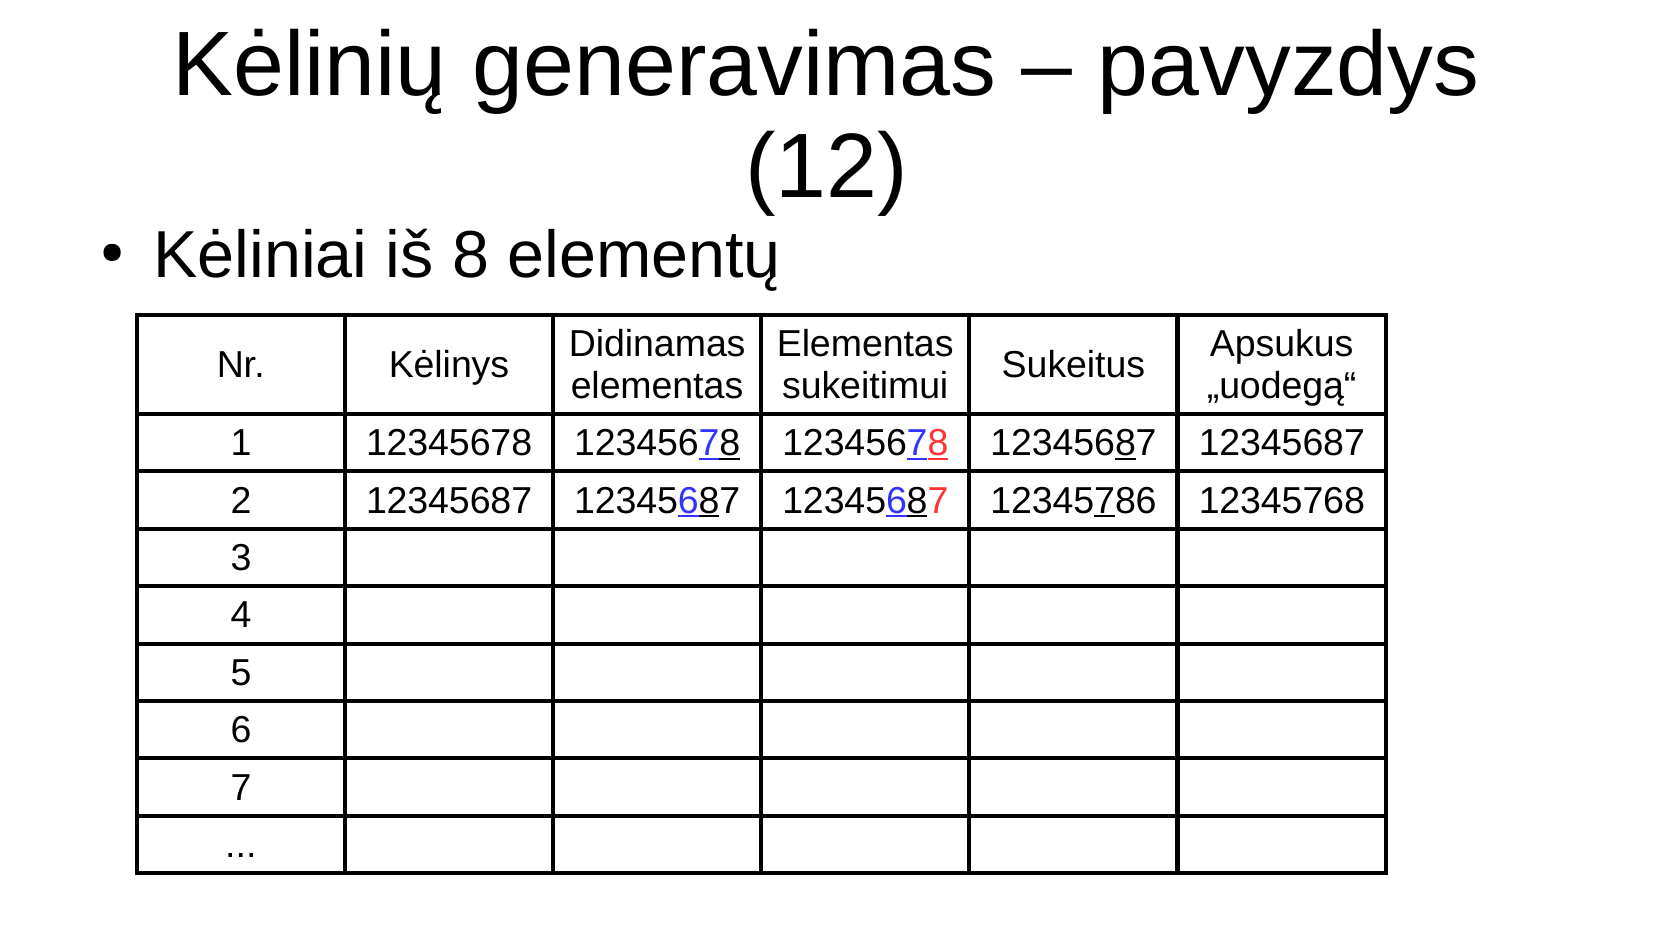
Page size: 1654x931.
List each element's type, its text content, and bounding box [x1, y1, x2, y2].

table_cell [347, 646, 551, 699]
table_cell [1180, 818, 1384, 871]
table_cell [971, 588, 1175, 642]
table_cell 12345786 [971, 473, 1175, 527]
table_header Sukeitus [971, 317, 1175, 412]
table_cell [555, 646, 759, 699]
table_cell [763, 703, 967, 756]
table_cell [347, 531, 551, 584]
table_cell [555, 760, 759, 814]
table_header Elementas sukeitimui [763, 317, 967, 412]
table_cell [347, 588, 551, 642]
table_cell [763, 531, 967, 584]
table_cell [971, 703, 1175, 756]
table_cell 12345687 [1180, 416, 1384, 469]
table_cell [971, 760, 1175, 814]
table_cell 1 [139, 416, 343, 469]
table_header Apsukus „uodegą“ [1180, 317, 1384, 412]
table_cell [555, 818, 759, 871]
table_cell [763, 646, 967, 699]
table_header Didinamas elementas [555, 317, 759, 412]
title Kėlinių generavimas – pavyzdys (12) [82, 12, 1571, 217]
table_header Kėlinys [347, 317, 551, 412]
table_cell [555, 588, 759, 642]
table_cell 7 [139, 760, 343, 814]
table_cell 2 [139, 473, 343, 527]
table_cell 12345678 [347, 416, 551, 469]
table_cell [1180, 703, 1384, 756]
table_cell [763, 588, 967, 642]
table_cell [971, 818, 1175, 871]
table_cell [347, 703, 551, 756]
table_cell [555, 531, 759, 584]
table_cell 12345687 [347, 473, 551, 527]
table_cell [1180, 760, 1384, 814]
table_cell [555, 703, 759, 756]
table_cell [971, 531, 1175, 584]
table_cell 3 [139, 531, 343, 584]
table_header Nr. [139, 317, 343, 412]
table_cell [971, 646, 1175, 699]
table_cell 4 [139, 588, 343, 642]
table_cell 5 [139, 646, 343, 699]
table_cell 12345768 [1180, 473, 1384, 527]
list Kėliniai iš 8 elementų [82, 217, 1571, 757]
table_cell [347, 760, 551, 814]
table_cell 12345687 [555, 473, 759, 527]
table_cell [763, 818, 967, 871]
table_cell 12345678 [555, 416, 759, 469]
table_cell [1180, 646, 1384, 699]
table_cell 12345678 [763, 416, 967, 469]
table_cell 12345687 [763, 473, 967, 527]
table_cell ... [139, 818, 343, 871]
table_cell [347, 818, 551, 871]
table_cell [763, 760, 967, 814]
table_cell [1180, 531, 1384, 584]
table_cell 12345687 [971, 416, 1175, 469]
table_cell [1180, 588, 1384, 642]
table_cell 6 [139, 703, 343, 756]
